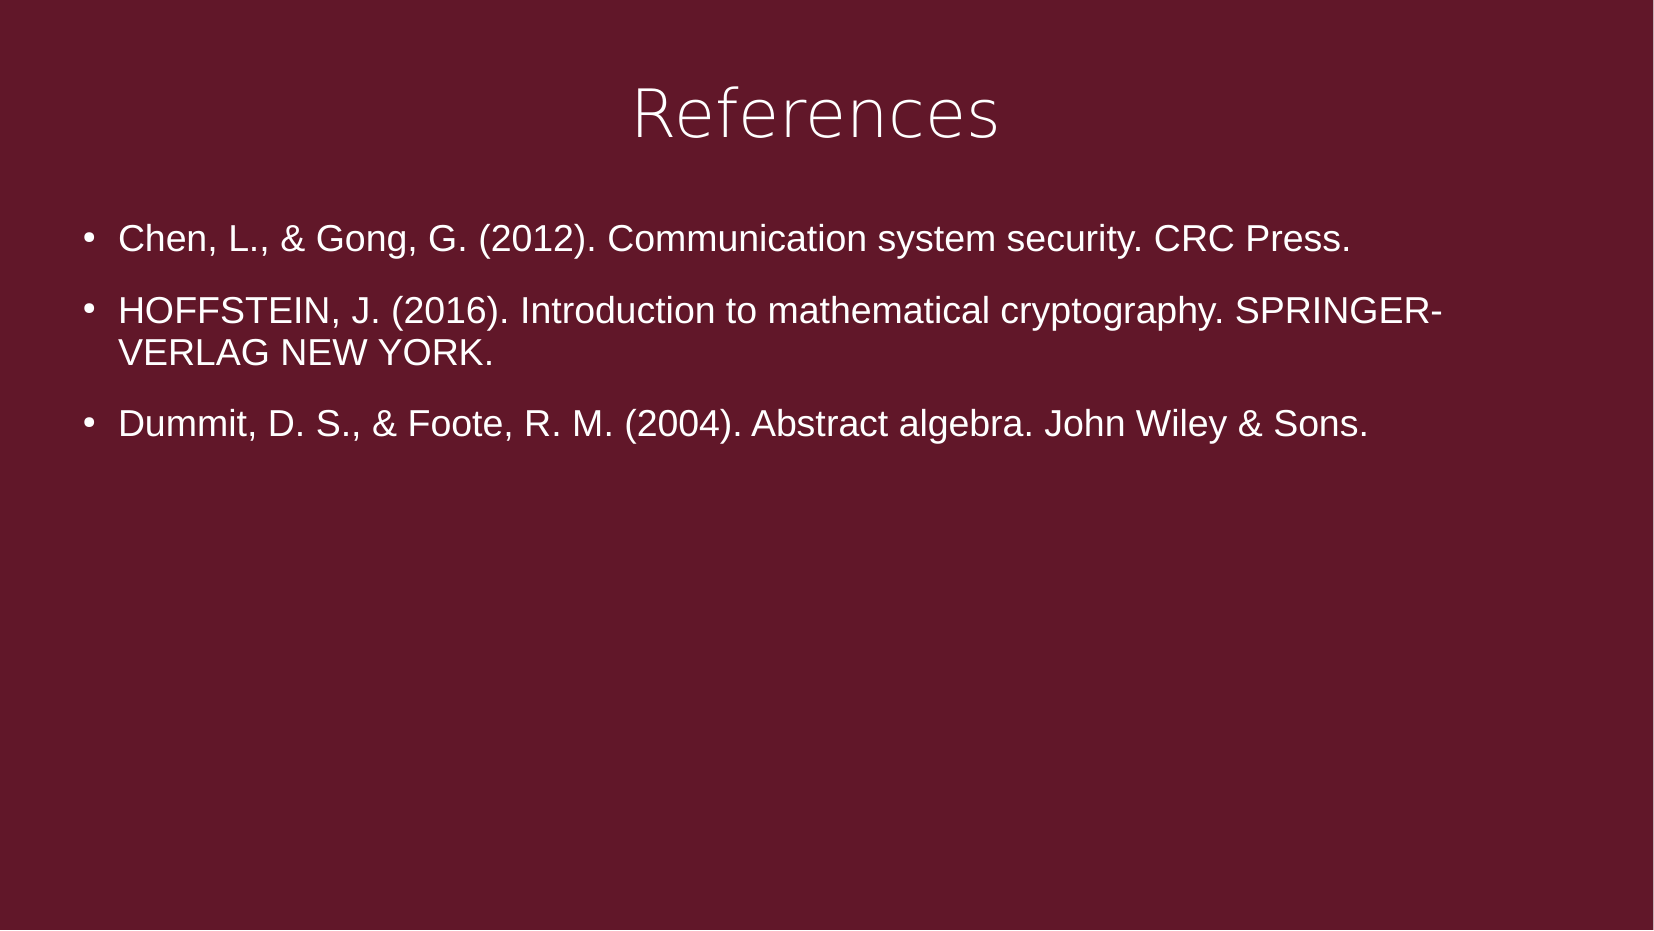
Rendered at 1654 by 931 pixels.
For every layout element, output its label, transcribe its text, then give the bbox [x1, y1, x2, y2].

list Chen, L., & Gong, G. (2012). Communication system security. CRC Press. HOFFSTEIN, J. (2016). Introduction to mathematical cryptography. SPRINGER-VERLAG NEW YORK. Dummit, D. S., & Foote, R. M. (2004). Abstract algebra. John Wiley & Sons. [82, 217, 1571, 758]
title References [82, 37, 1571, 193]
